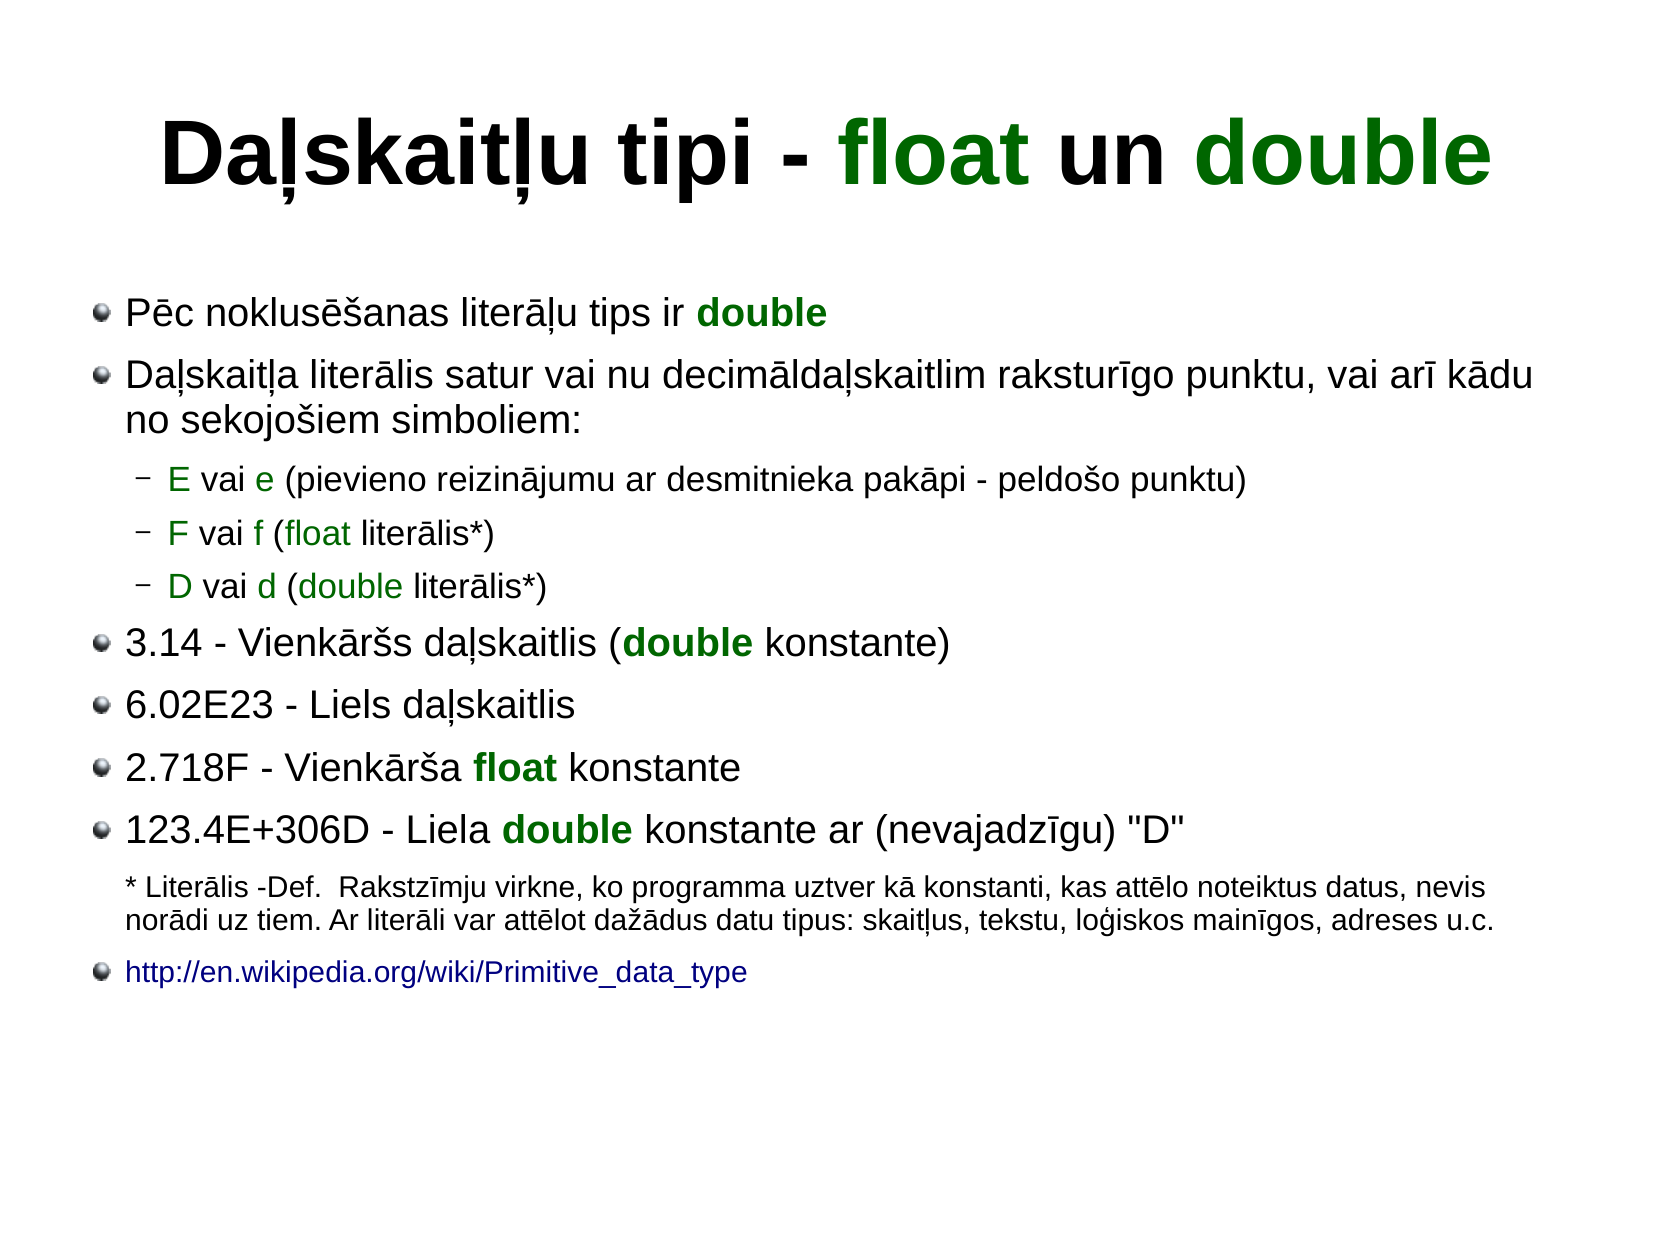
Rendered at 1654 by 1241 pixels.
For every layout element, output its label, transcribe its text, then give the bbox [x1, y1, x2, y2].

list Pēc noklusēšanas literāļu tips ir double Daļskaitļa literālis satur vai nu decimāldaļskaitlim raksturīgo punktu, vai arī kādu no sekojošiem simboliem: E vai e (pievieno reizinājumu ar desmitnieka pakāpi - peldošo punktu) F vai f (float literālis*) D vai d (double literālis*) 3.14 - Vienkāršs daļskaitlis (double konstante) 6.02E23 - Liels daļskaitlis 2.718F - Vienkārša float konstante 123.4E+306D - Liela double konstante ar (nevajadzīgu) "D" * Literālis -Def. Rakstzīmju virkne, ko programma uztver kā konstanti, kas attēlo noteiktus datus, nevis norādi uz tiem. Ar literāli var attēlot dažādus datu tipus: skaitļus, tekstu, loģiskos mainīgos, adreses u.c. http://en.wikipedia.org/wiki/Primitive_data_type [82, 290, 1538, 1010]
title Daļskaitļu tipi - float un double [82, 49, 1571, 257]
